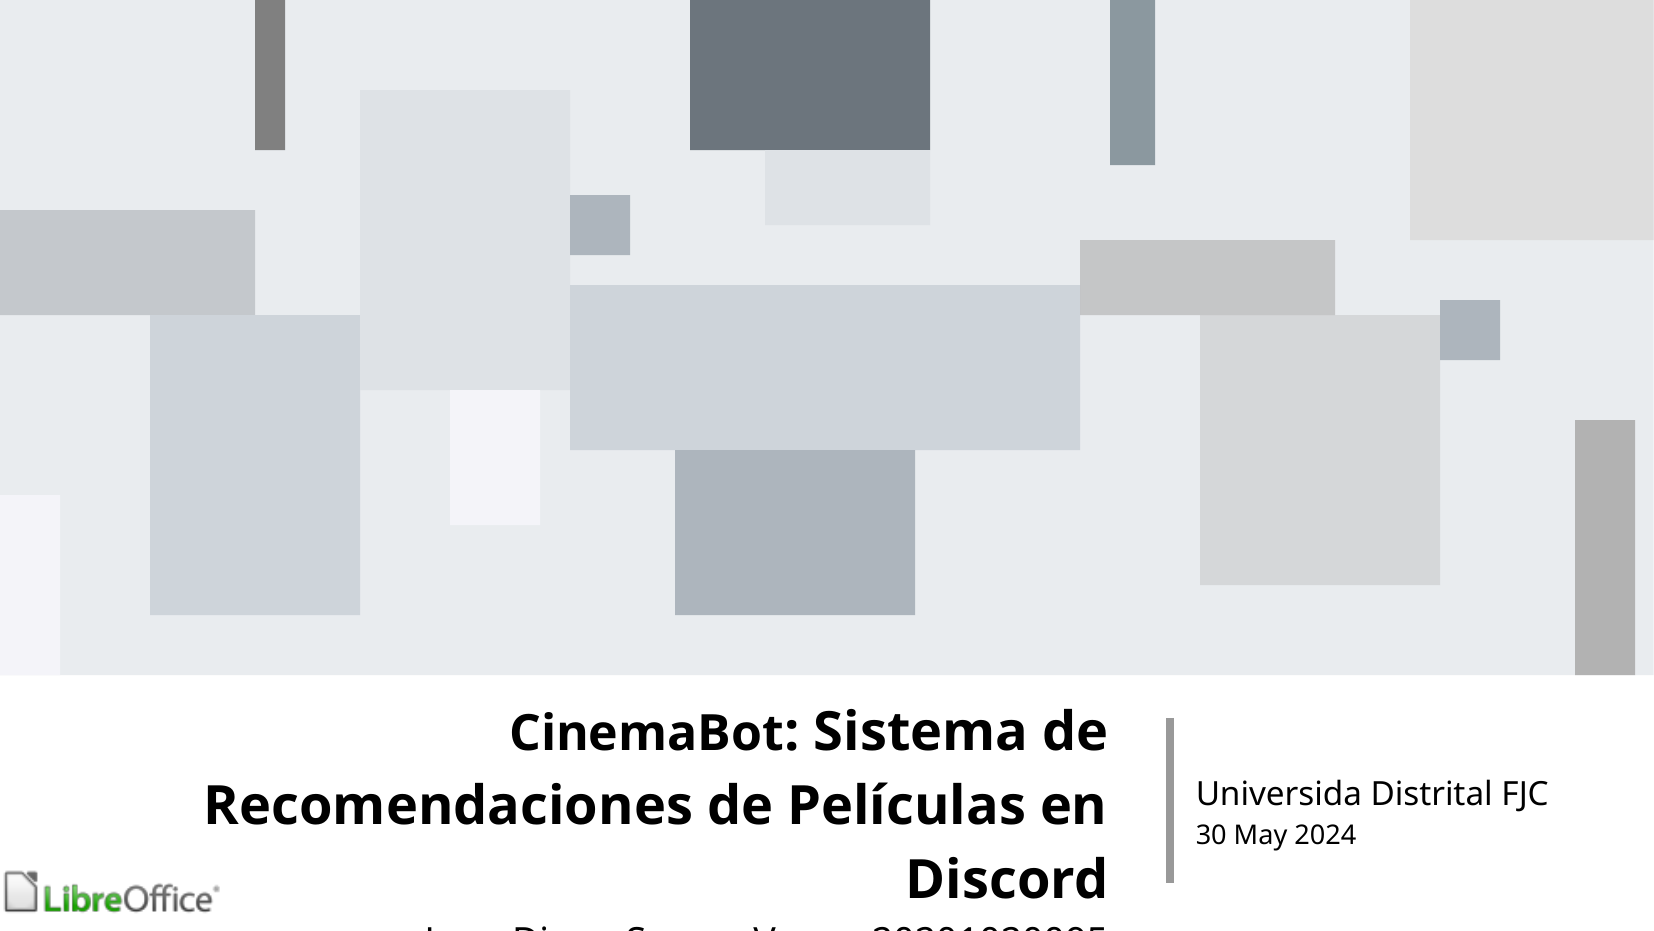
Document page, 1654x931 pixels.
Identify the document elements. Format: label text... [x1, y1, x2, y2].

text_box CinemaBot: Sistema de Recomendaciones de Películas en Discord Juan Diego Suarez Vega - 20201020095 [81, 605, 1124, 922]
picture [0, 866, 225, 917]
text_box Universida Distrital FJC 30 May 2024 [1181, 762, 1576, 886]
